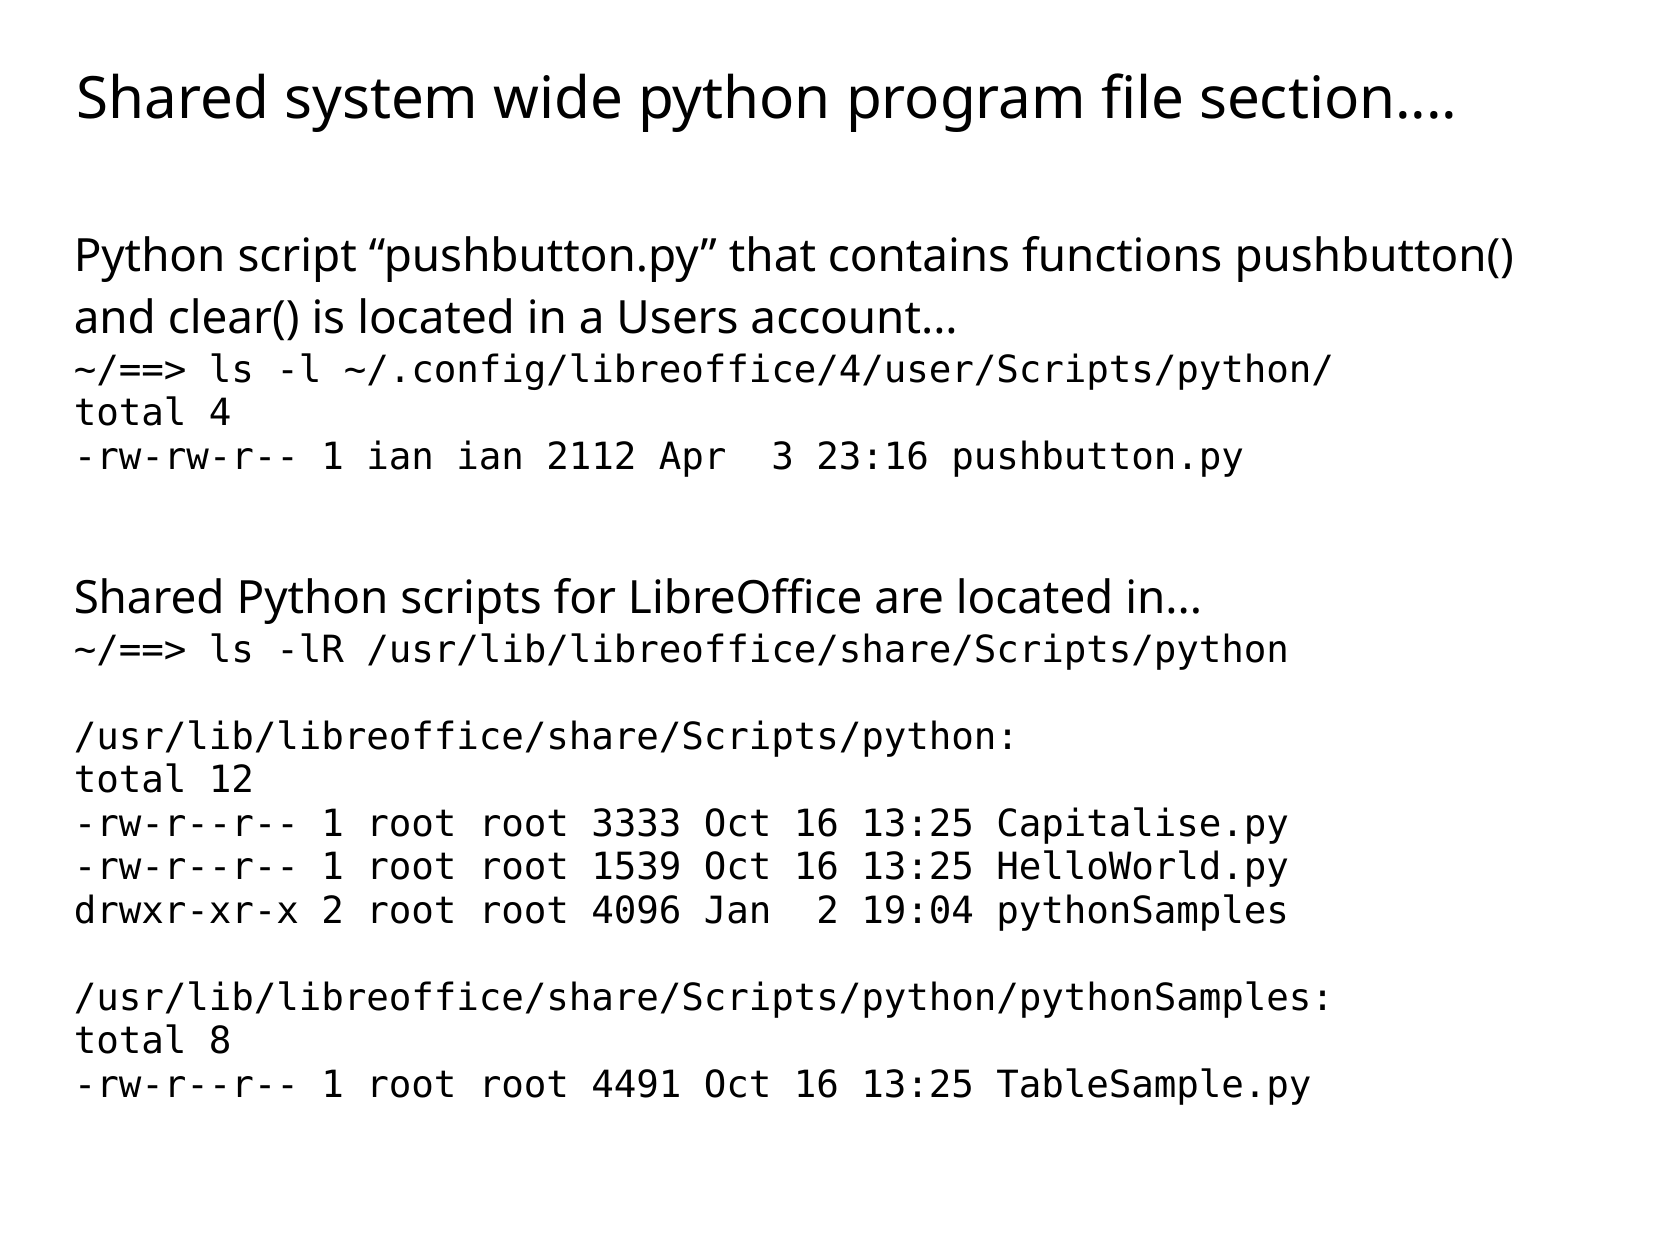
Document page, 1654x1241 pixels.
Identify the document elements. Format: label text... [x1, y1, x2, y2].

text_box Python script “pushbutton.py” that contains functions pushbutton() and clear() is located in a Users account... ~/==> ls -l ~/.config/libreoffice/4/user/Scripts/python/ total 4 -rw-rw-r-- 1 ian ian 2112 Apr 3 23:16 pushbutton.py Shared Python scripts for LibreOffice are located in... ~/==> ls -lR /usr/lib/libreoffice/share/Scripts/python /usr/lib/libreoffice/share/Scripts/python: total 12 -rw-r--r-- 1 root root 3333 Oct 16 13:25 Capitalise.py -rw-r--r-- 1 root root 1539 Oct 16 13:25 HelloWorld.py drwxr-xr-x 2 root root 4096 Jan 2 19:04 pythonSamples /usr/lib/libreoffice/share/Scripts/python/pythonSamples: total 8 -rw-r--r-- 1 root root 4491 Oct 16 13:25 TableSample.py [59, 214, 1548, 1174]
title Shared system wide python program file section.... [76, 49, 1565, 142]
